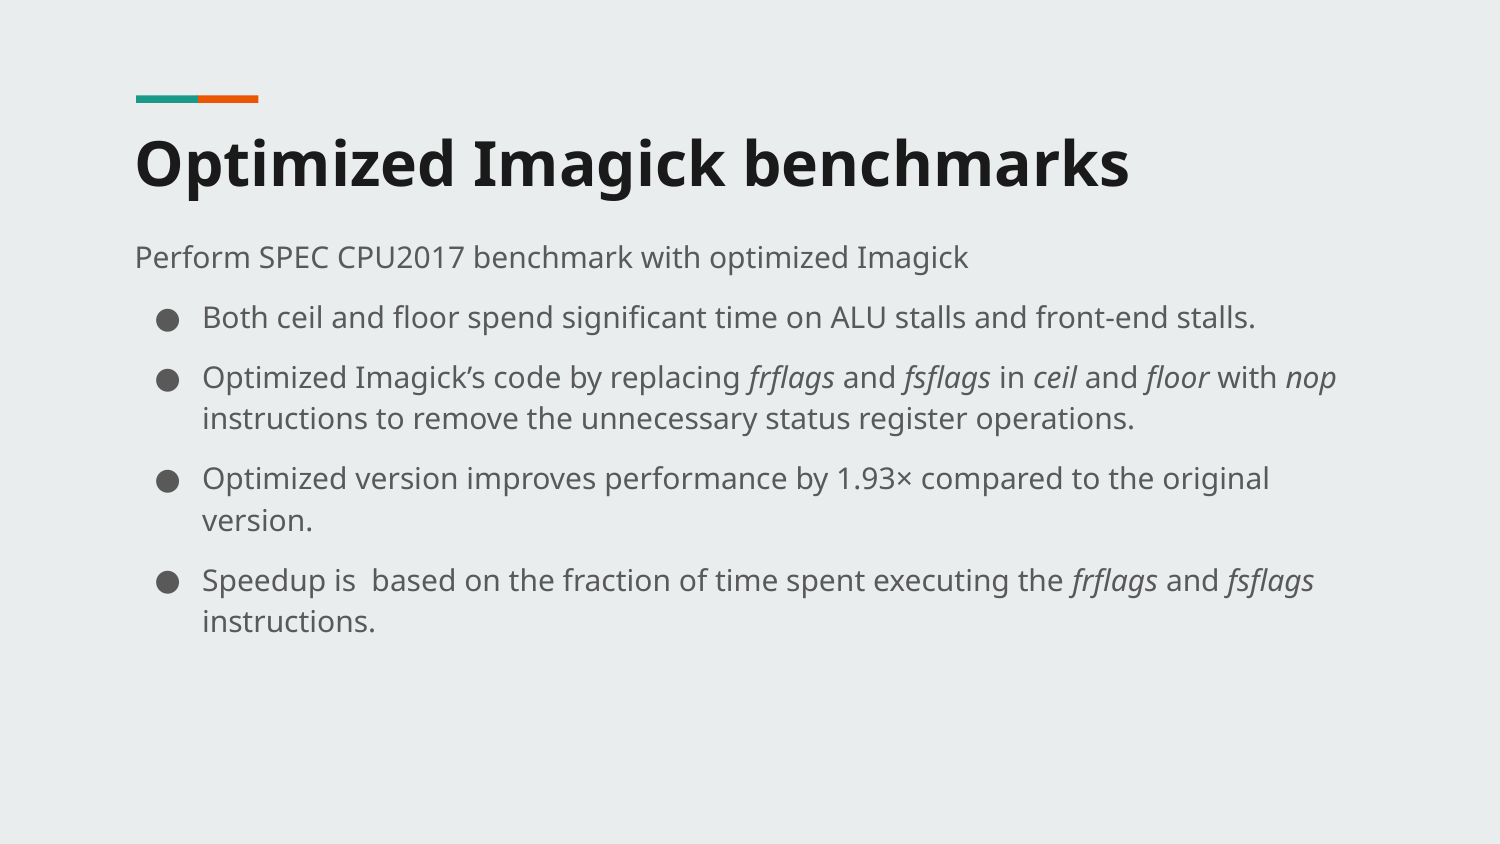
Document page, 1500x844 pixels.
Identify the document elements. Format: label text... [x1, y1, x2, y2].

text_box Optimized Imagick benchmarks [119, 108, 1381, 218]
text_box Perform SPEC CPU2017 benchmark with optimized Imagick Both ceil and floor spend significant time on ALU stalls and front-end stalls. Optimized Imagick’s code by replacing frflags and fsflags in ceil and floor with nop instructions to remove the unnecessary status register operations. Optimized version improves performance by 1.93× compared to the original version. Speedup is based on the fraction of time spent executing the frflags and fsflags instructions. [119, 218, 1381, 655]
